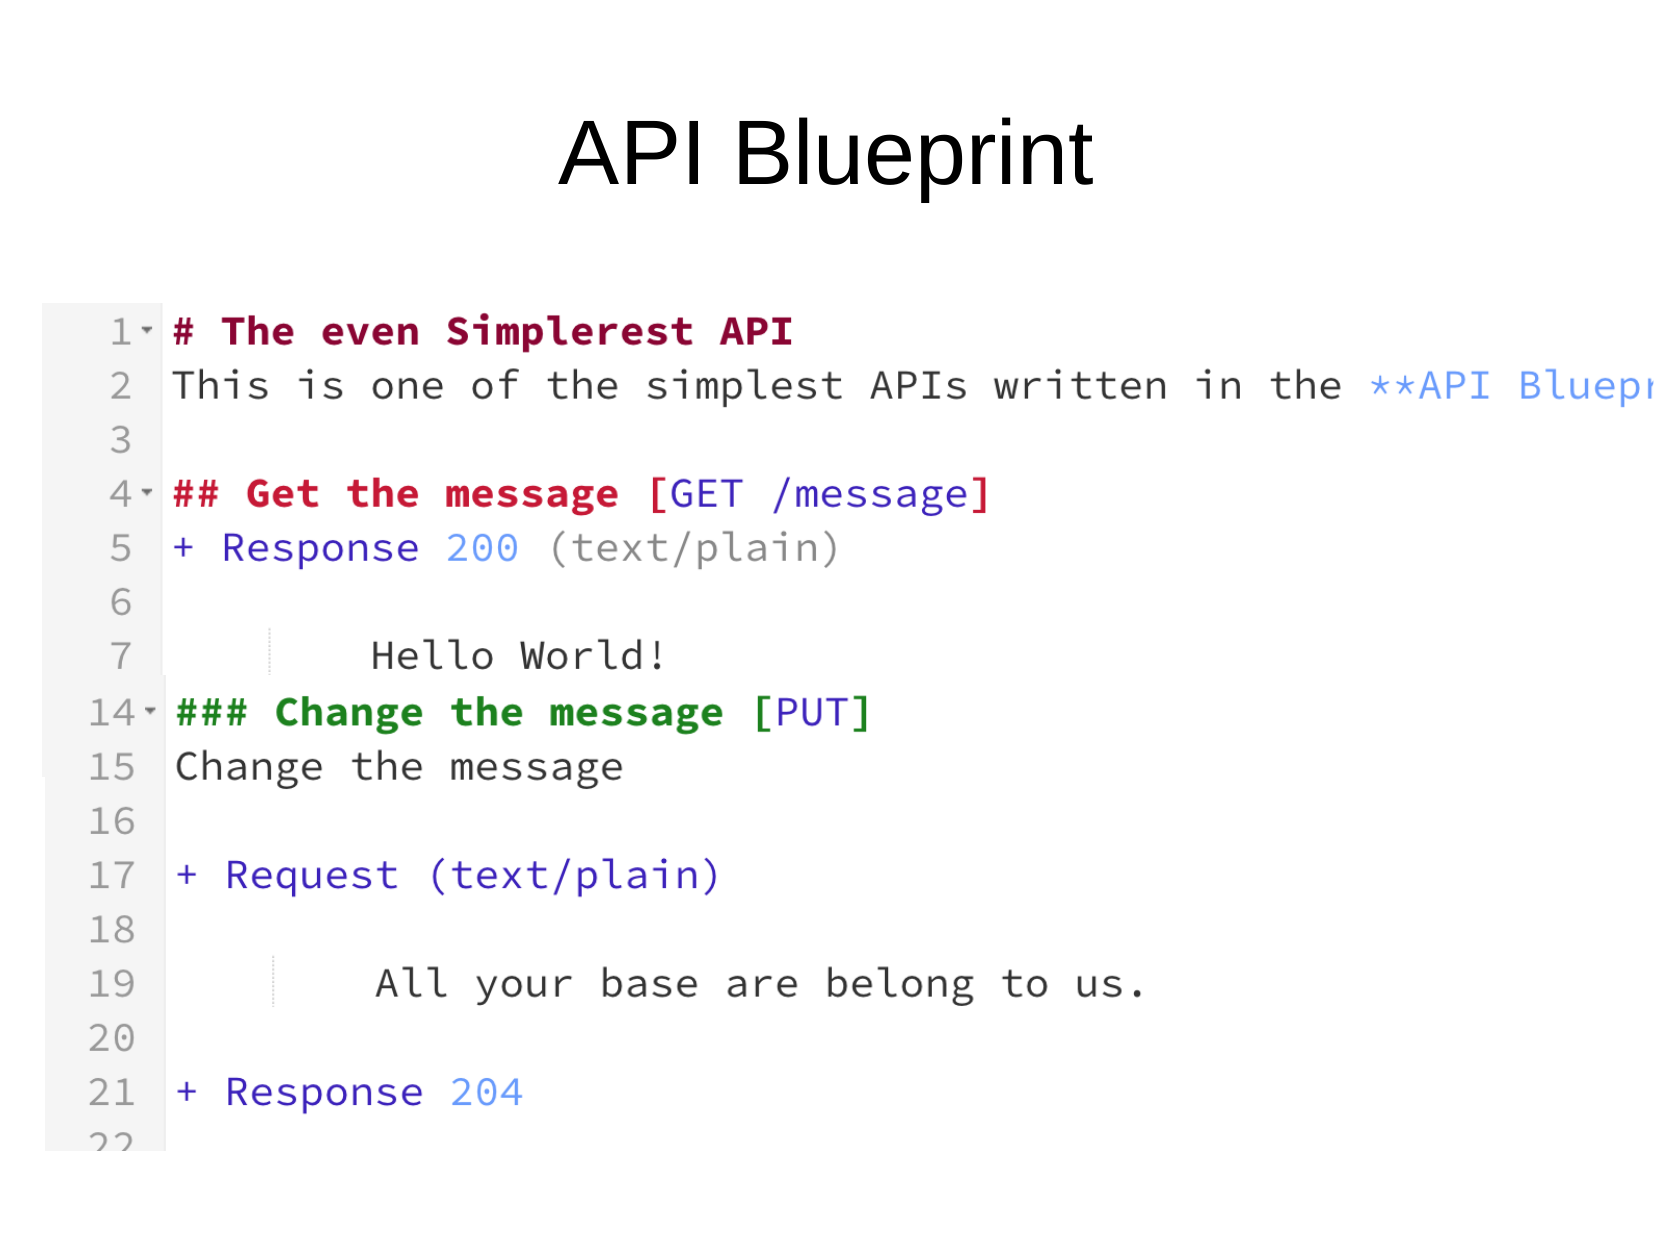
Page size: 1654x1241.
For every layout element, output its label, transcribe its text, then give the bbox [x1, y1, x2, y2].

title API Blueprint [82, 49, 1571, 257]
picture [42, 303, 1654, 1151]
